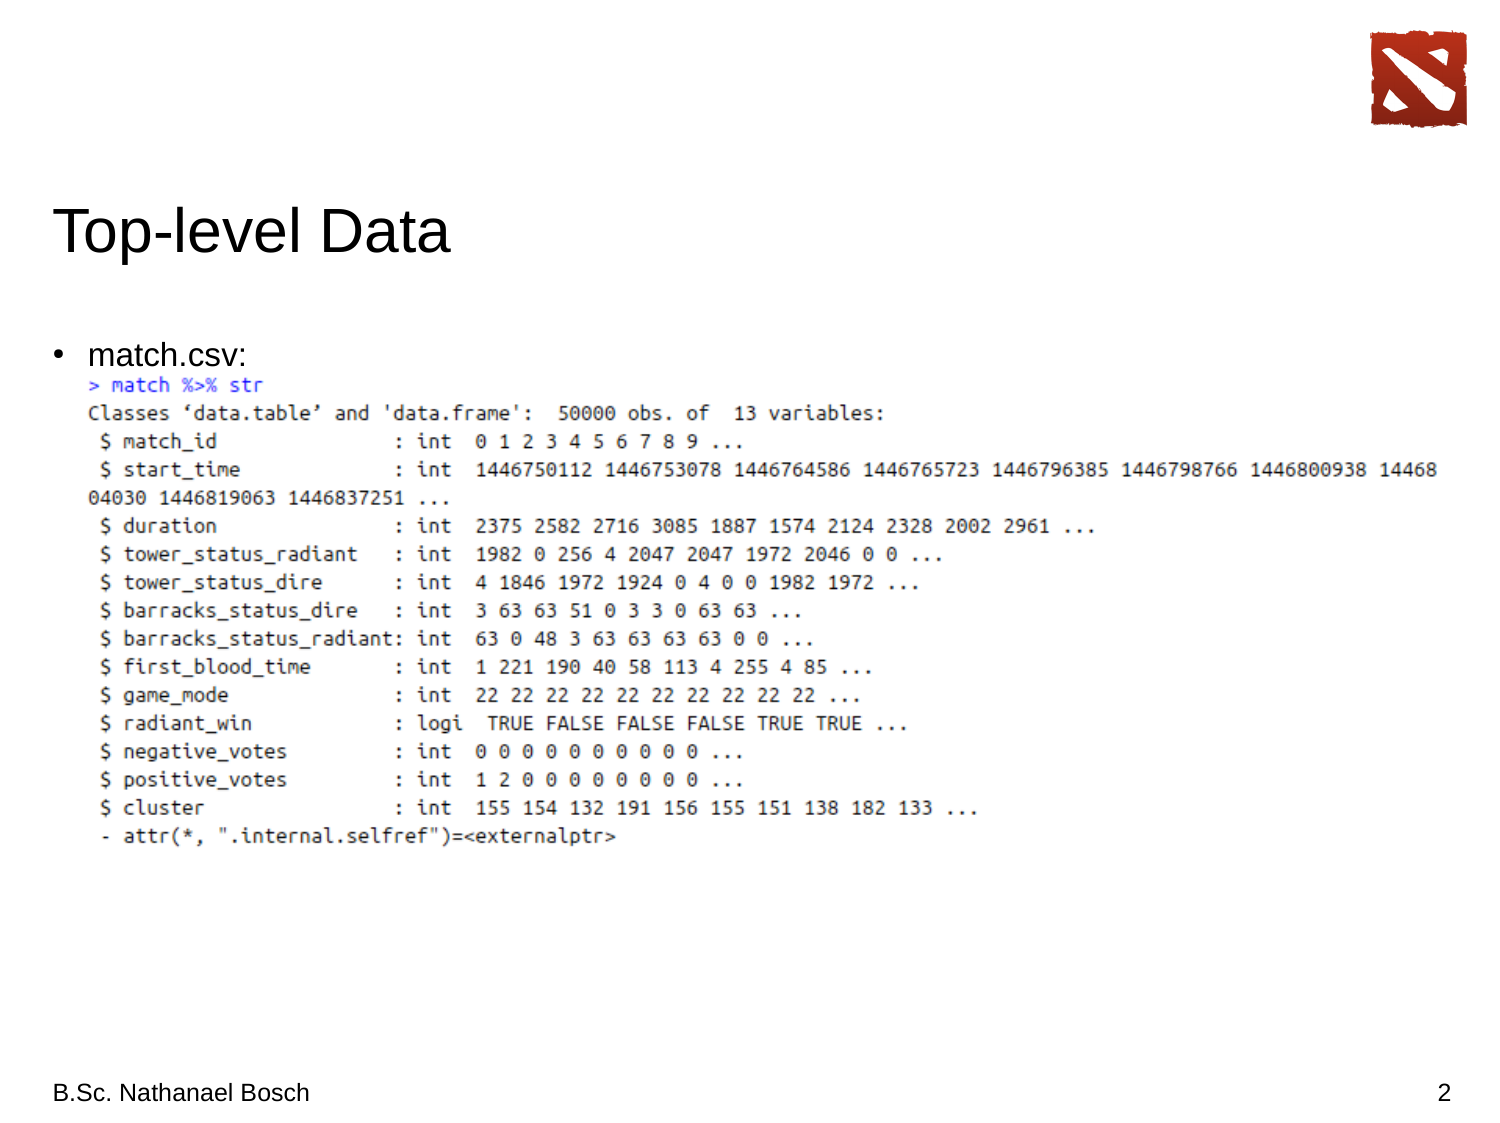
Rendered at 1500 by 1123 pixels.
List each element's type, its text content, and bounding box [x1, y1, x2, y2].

title Top-level Data [52, 195, 1453, 266]
picture [82, 375, 1443, 851]
list match.csv: [52, 330, 1453, 1105]
picture [1370, 30, 1467, 128]
